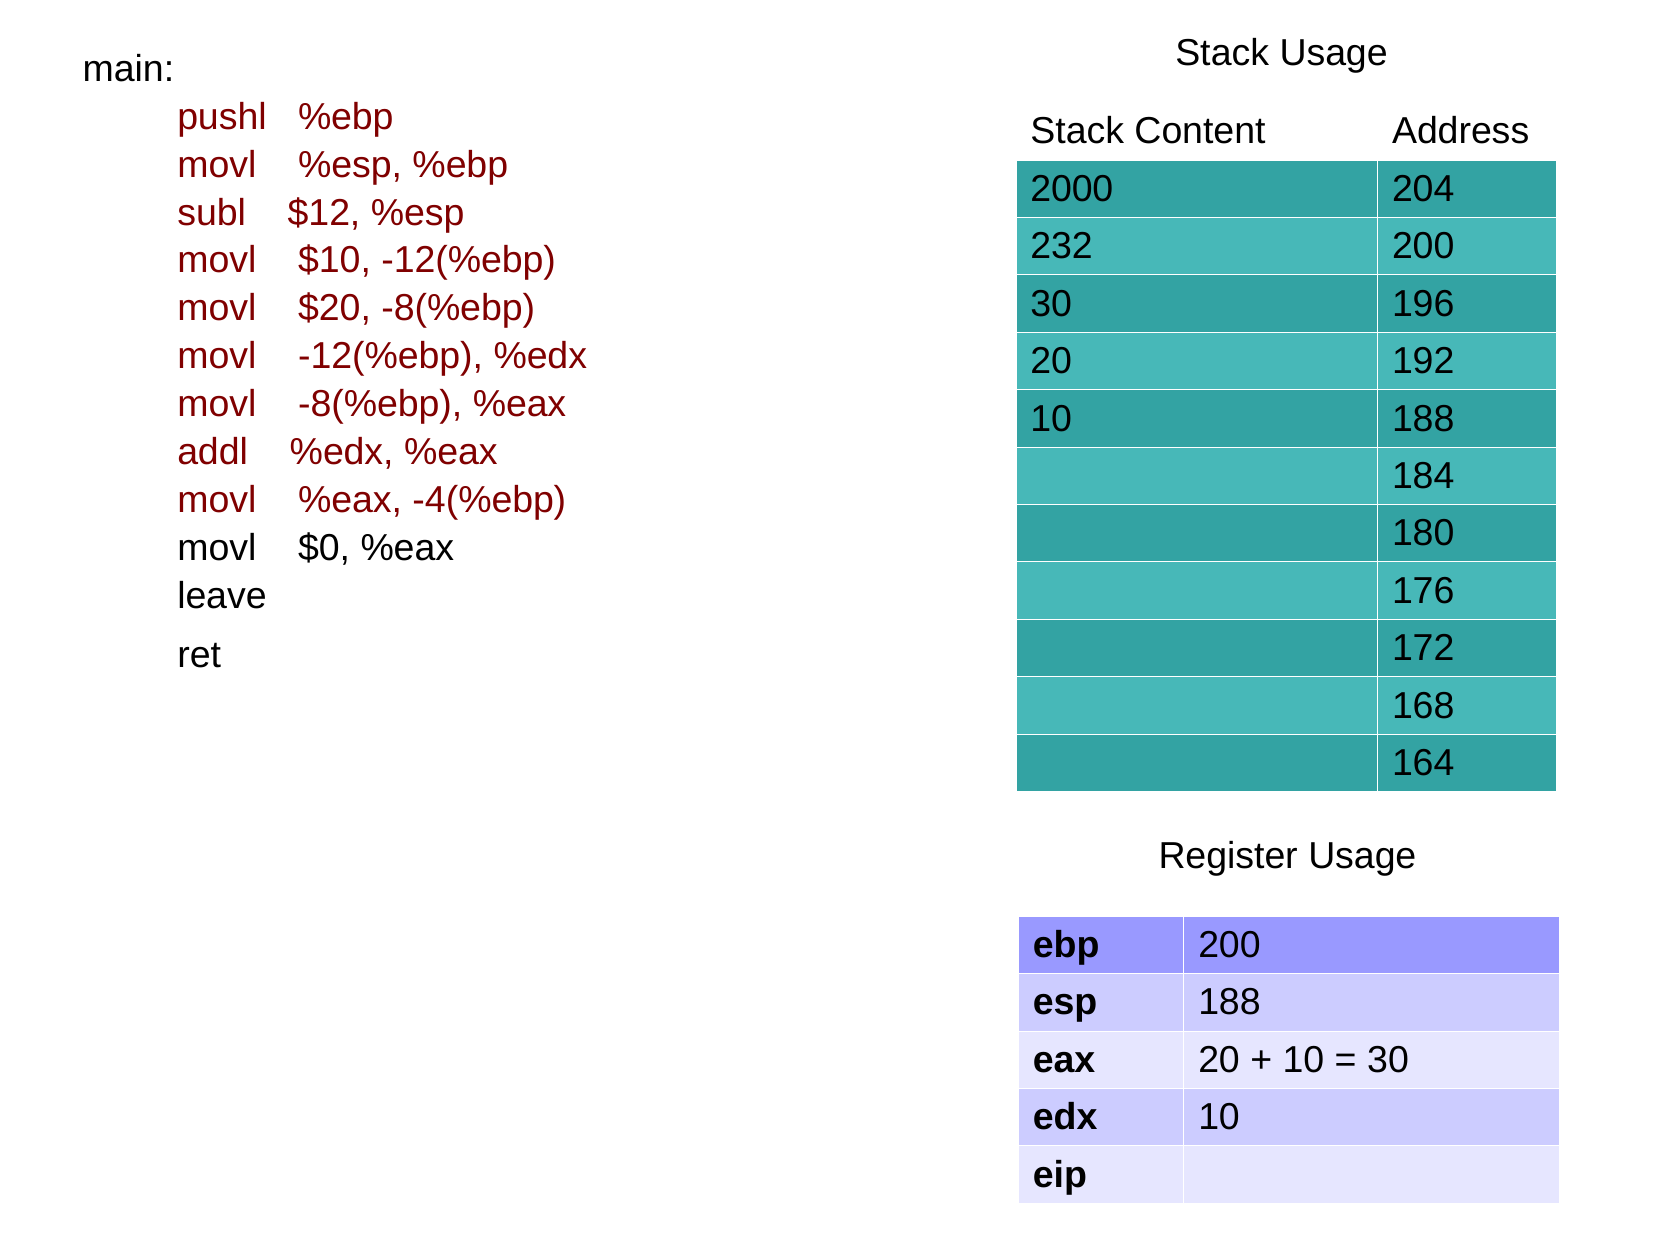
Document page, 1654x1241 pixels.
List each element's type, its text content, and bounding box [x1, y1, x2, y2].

table_cell [1017, 562, 1377, 619]
table_cell 168 [1378, 677, 1556, 734]
list main: pushl %ebp movl %esp, %ebp subl $12, %esp movl $10, -12(%ebp) movl $20, -8(%ebp) movl -12(%ebp), %edx movl -8(%ebp), %eax addl %edx, %eax movl %eax, -4(%ebp) movl $0, %eax leave ret [82, 47, 969, 1182]
table_cell 200 [1378, 218, 1556, 274]
table_cell [1017, 677, 1377, 734]
table_cell 192 [1378, 333, 1556, 389]
table_cell 188 [1378, 390, 1556, 447]
table_cell [1017, 448, 1377, 504]
table_cell 184 [1378, 448, 1556, 504]
table_cell 176 [1378, 562, 1556, 619]
table_cell 180 [1378, 505, 1556, 561]
table_cell 30 [1017, 275, 1377, 332]
table_cell 10 [1017, 390, 1377, 447]
table_cell 20 + 10 = 30 [1184, 1032, 1559, 1088]
table_cell eax [1019, 1032, 1183, 1088]
table_cell 164 [1378, 735, 1556, 791]
table_cell 188 [1184, 974, 1559, 1031]
table_cell [1017, 620, 1377, 676]
text_box Stack Usage [1009, 23, 1554, 81]
table_cell eip [1019, 1146, 1183, 1203]
table_header Address [1378, 103, 1556, 160]
table_cell 232 [1017, 218, 1377, 274]
table_cell [1017, 505, 1377, 561]
table_cell 172 [1378, 620, 1556, 676]
table_header 200 [1184, 917, 1559, 973]
table_cell 2000 [1017, 161, 1377, 217]
table_cell 10 [1184, 1089, 1559, 1145]
table_header ebp [1019, 917, 1183, 973]
table_cell 196 [1378, 275, 1556, 332]
table_cell esp [1019, 974, 1183, 1031]
table_cell 204 [1378, 161, 1556, 217]
table_cell [1184, 1146, 1559, 1203]
table_cell 20 [1017, 333, 1377, 389]
table_header Stack Content [1017, 103, 1377, 160]
text_box Register Usage [1015, 826, 1560, 884]
table_cell [1017, 735, 1377, 791]
table_cell edx [1019, 1089, 1183, 1145]
